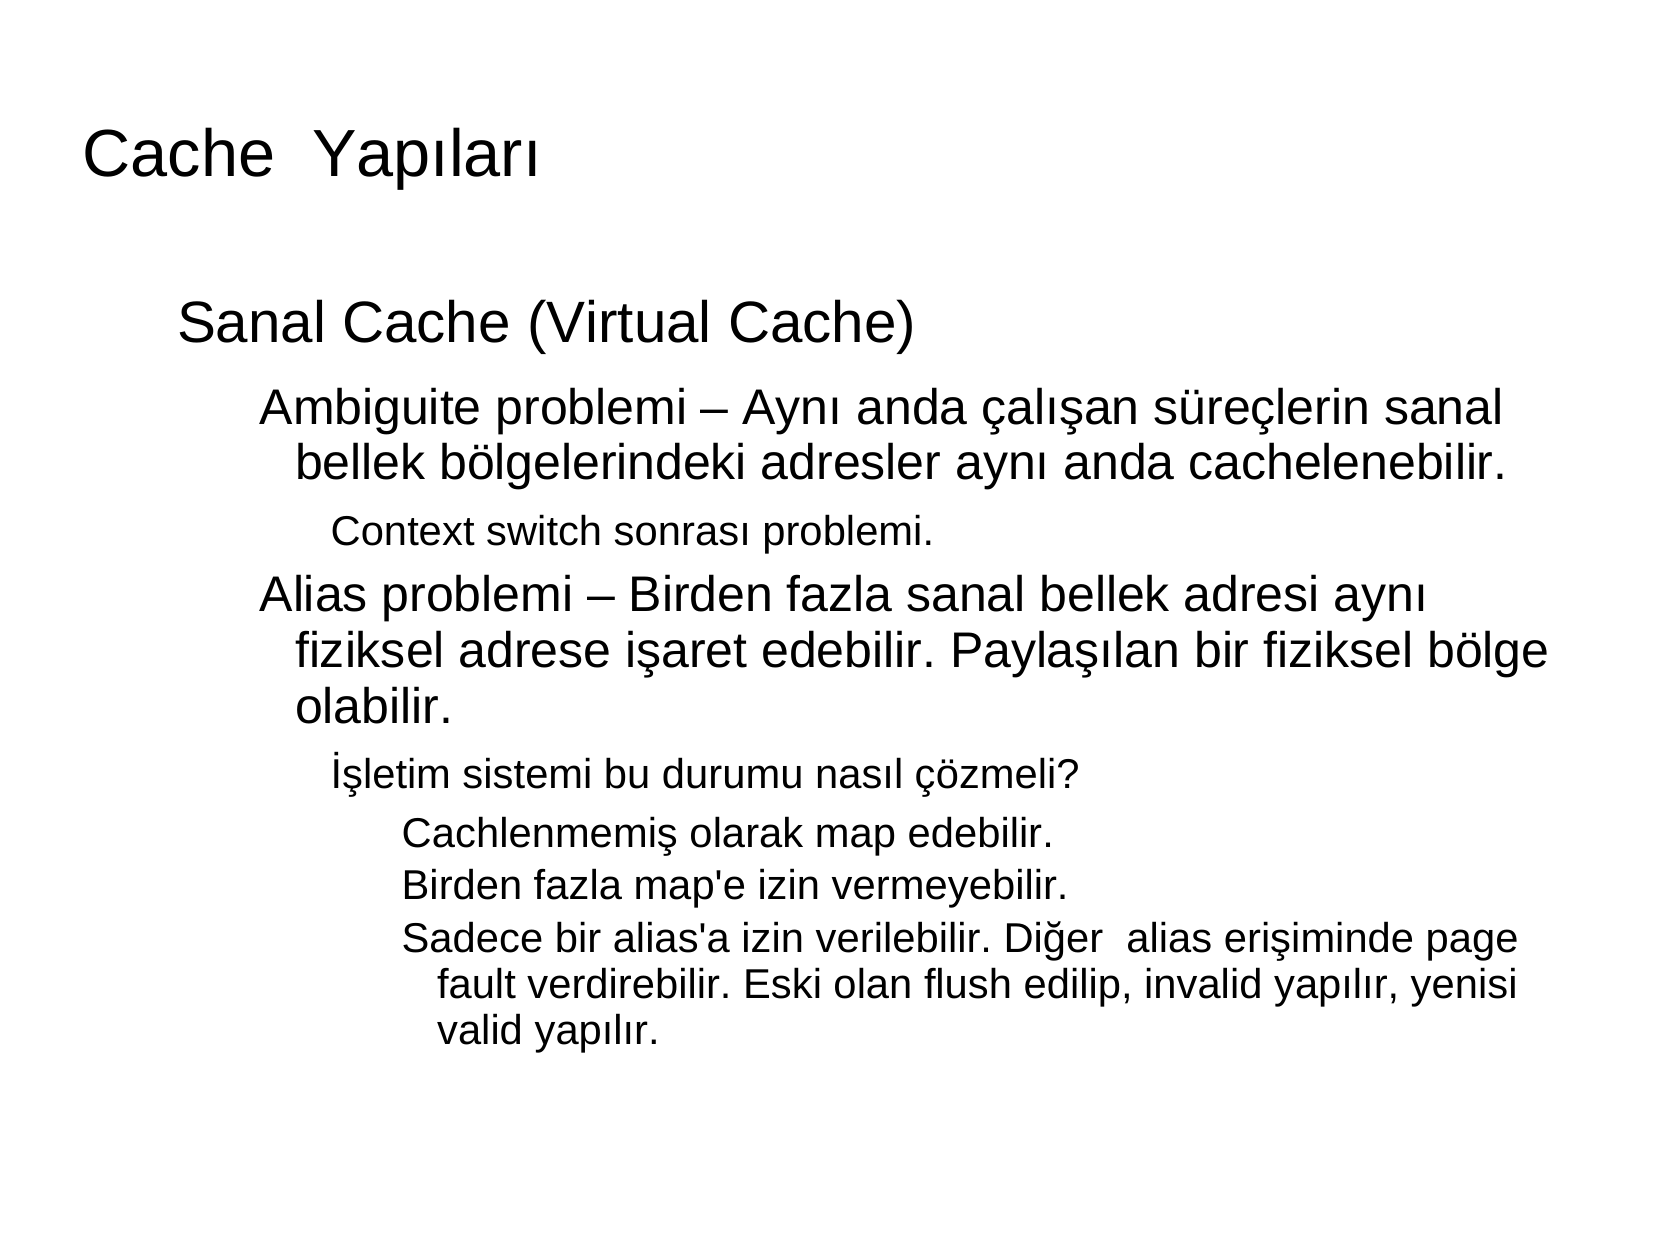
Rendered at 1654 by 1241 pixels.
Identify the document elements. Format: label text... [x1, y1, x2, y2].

title Cache Yapıları [82, 49, 1571, 257]
list Sanal Cache (Virtual Cache) Ambiguite problemi – Aynı anda çalışan süreçlerin sanal bellek bölgelerindeki adresler aynı anda cachelenebilir. Context switch sonrası problemi. Alias problemi – Birden fazla sanal bellek adresi aynı fiziksel adrese işaret edebilir. Paylaşılan bir fiziksel bölge olabilir. İşletim sistemi bu durumu nasıl çözmeli? Cachlenmemiş olarak map edebilir. Birden fazla map'e izin vermeyebilir. Sadece bir alias'a izin verilebilir. Diğer alias erişiminde page fault verdirebilir. Eski olan flush edilip, invalid yapılır, yenisi valid yapılır. [82, 290, 1571, 1132]
